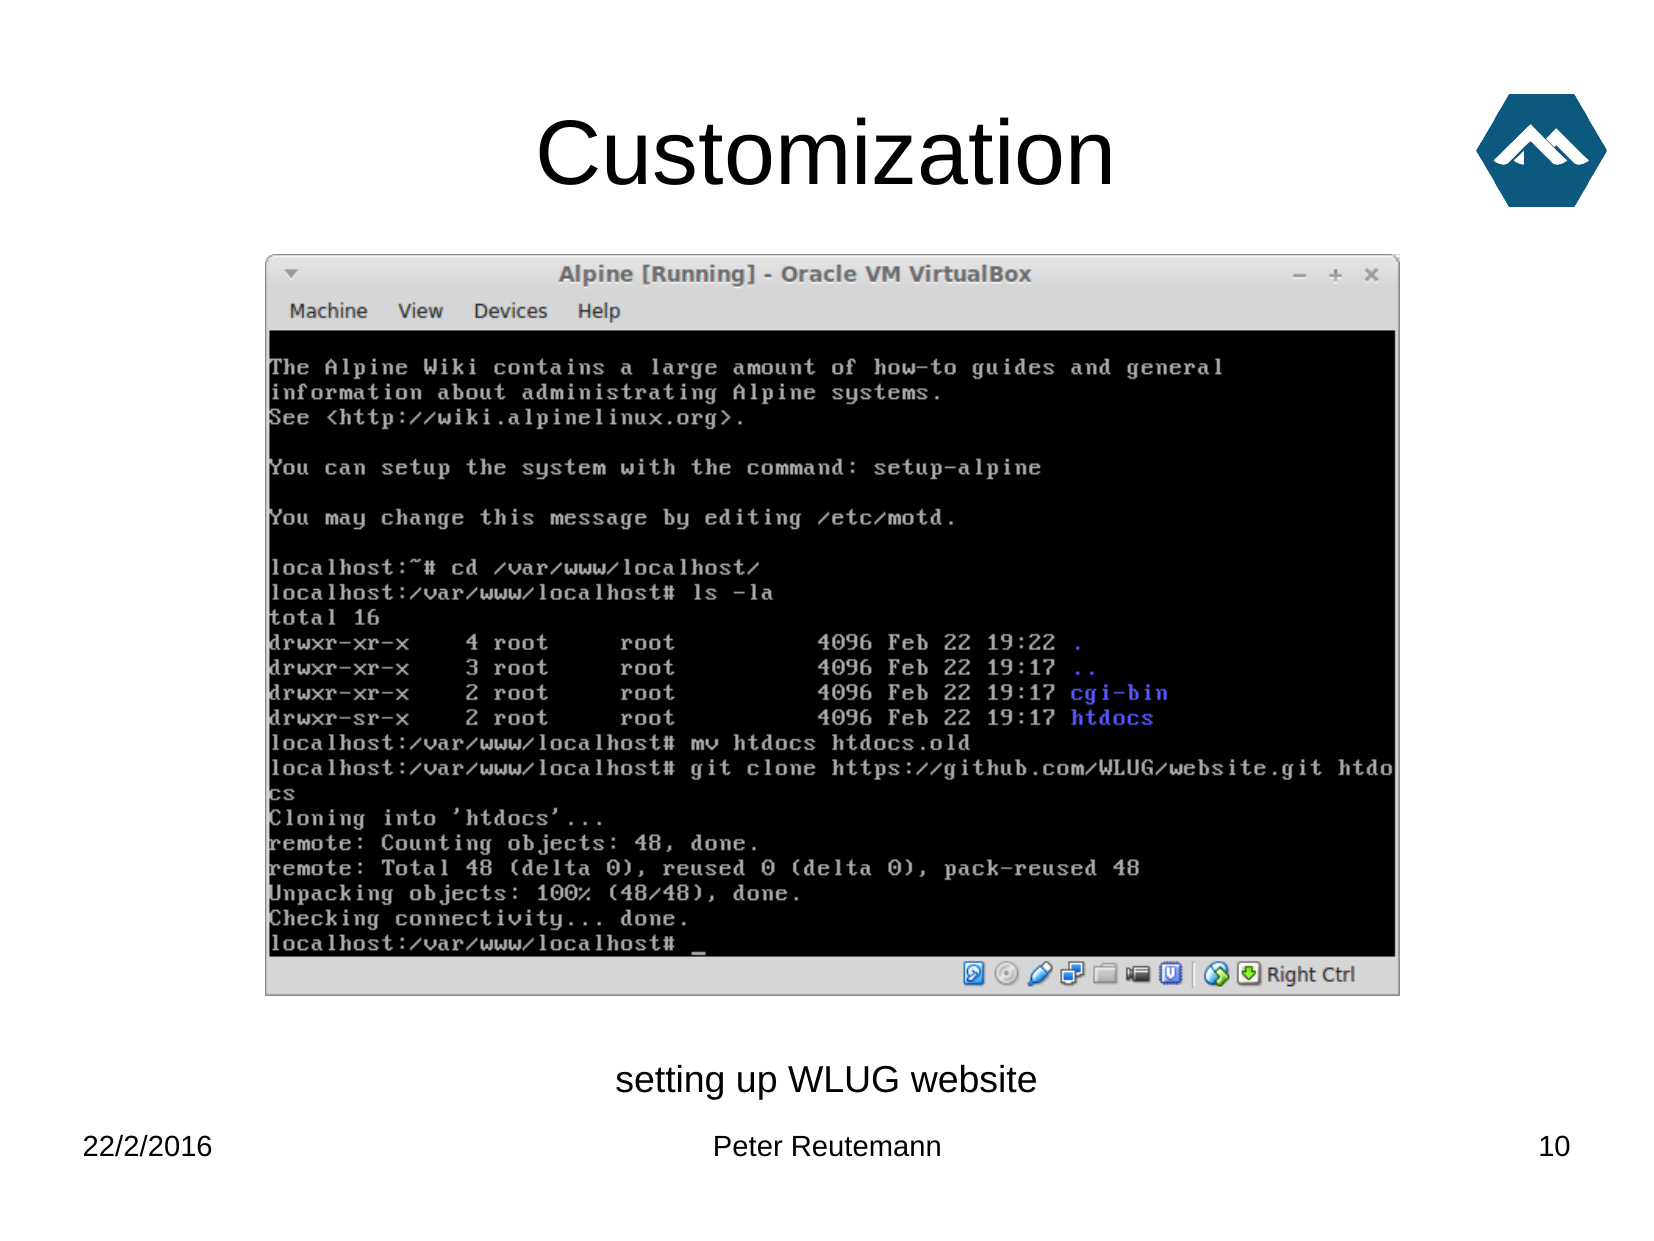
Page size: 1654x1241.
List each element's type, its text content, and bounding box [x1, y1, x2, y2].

title Customization [82, 49, 1571, 257]
picture [1476, 94, 1607, 207]
text_box setting up WLUG website [600, 1051, 1053, 1108]
picture [265, 254, 1400, 996]
